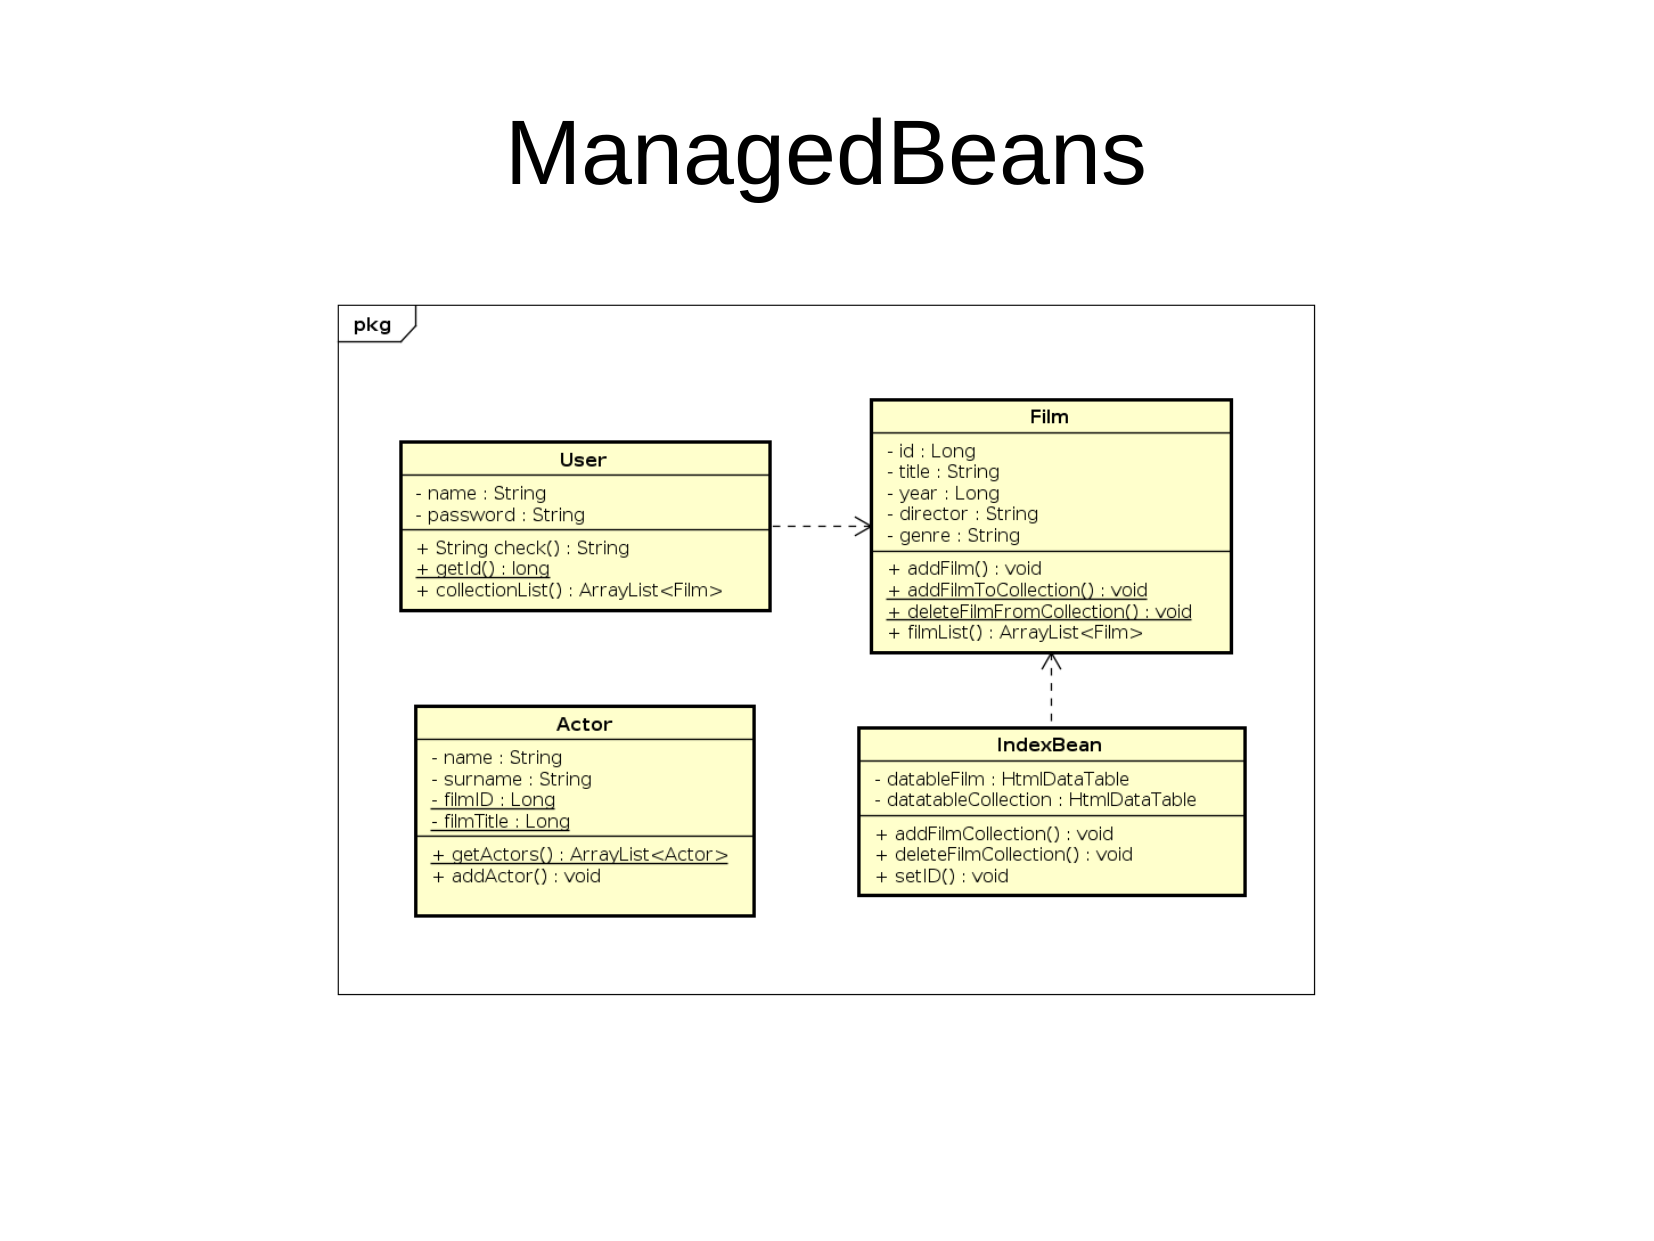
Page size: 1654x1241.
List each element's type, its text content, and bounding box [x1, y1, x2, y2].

picture [323, 290, 1330, 1010]
title ManagedBeans [82, 49, 1571, 257]
